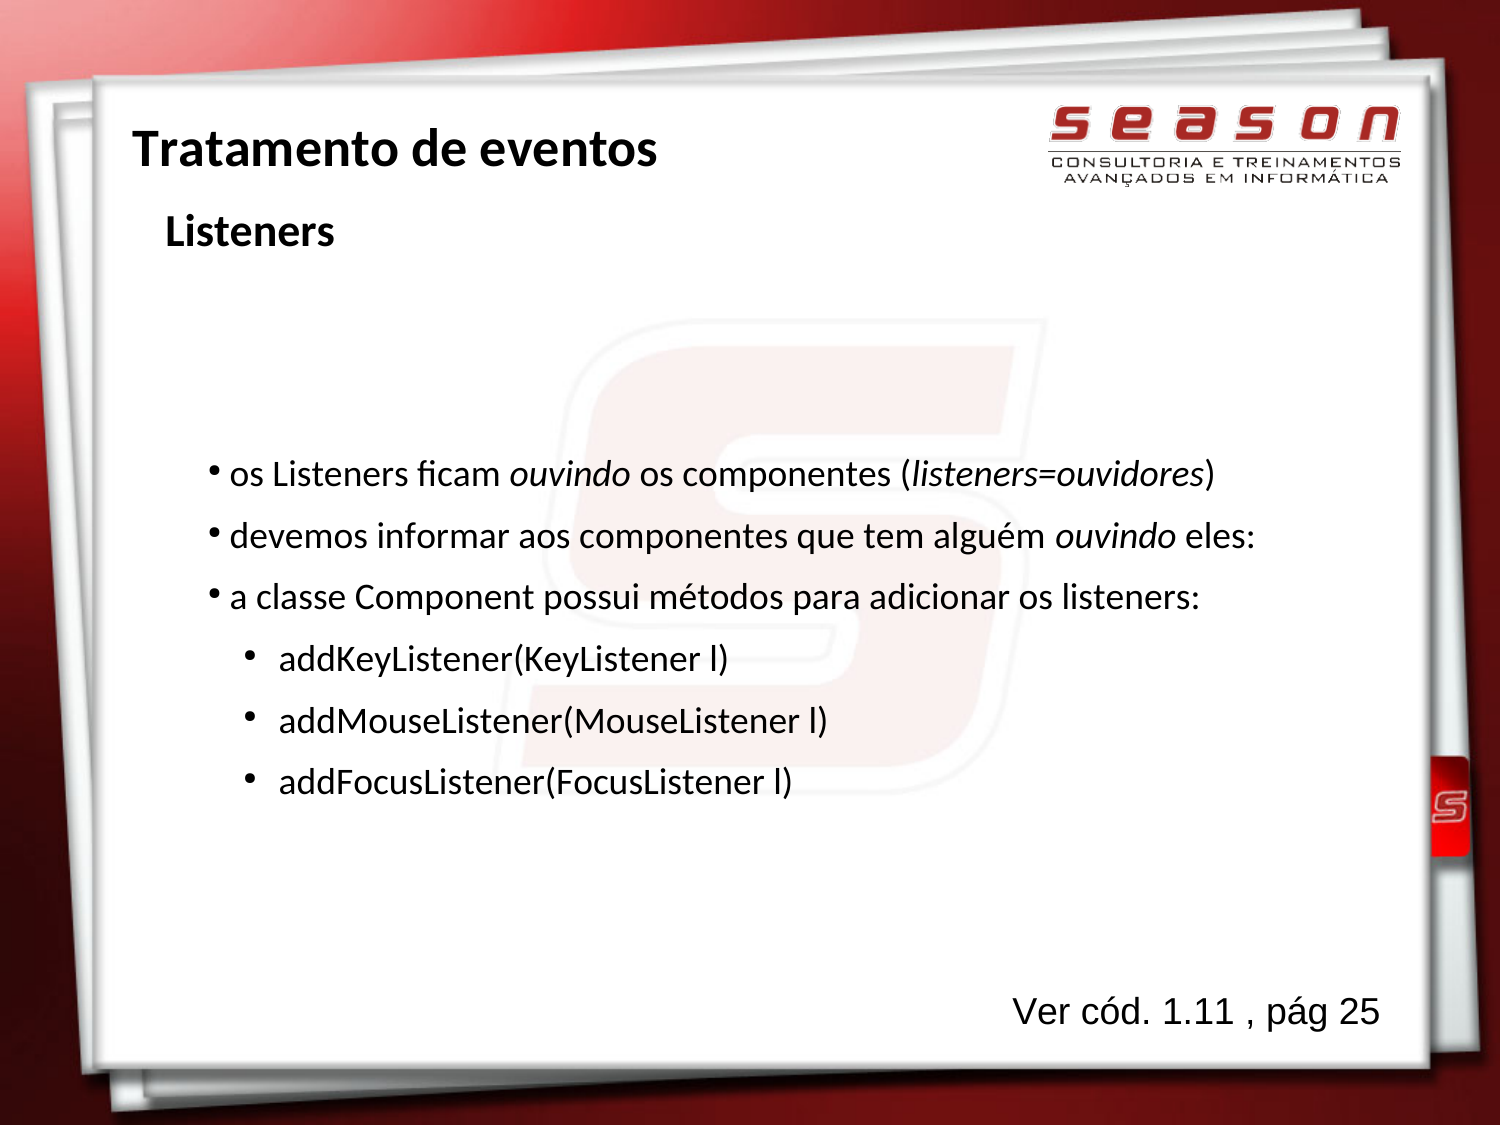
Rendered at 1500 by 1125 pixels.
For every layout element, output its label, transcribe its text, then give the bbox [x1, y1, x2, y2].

text_box Listeners [165, 200, 1240, 256]
text_box os Listeners ficam ouvindo os componentes (listeners=ouvidores) devemos informar aos componentes que tem alguém ouvindo eles: a classe Component possui métodos para adicionar os listeners: addKeyListener(KeyListener l) addMouseListener(MouseListener l) addFocusListener(FocusListener l) [207, 357, 1328, 894]
picture [0, 0, 1500, 1125]
text_box Ver cód. 1.11 , pág 25 [708, 979, 1396, 1040]
title Tratamento de eventos [118, 33, 1394, 257]
